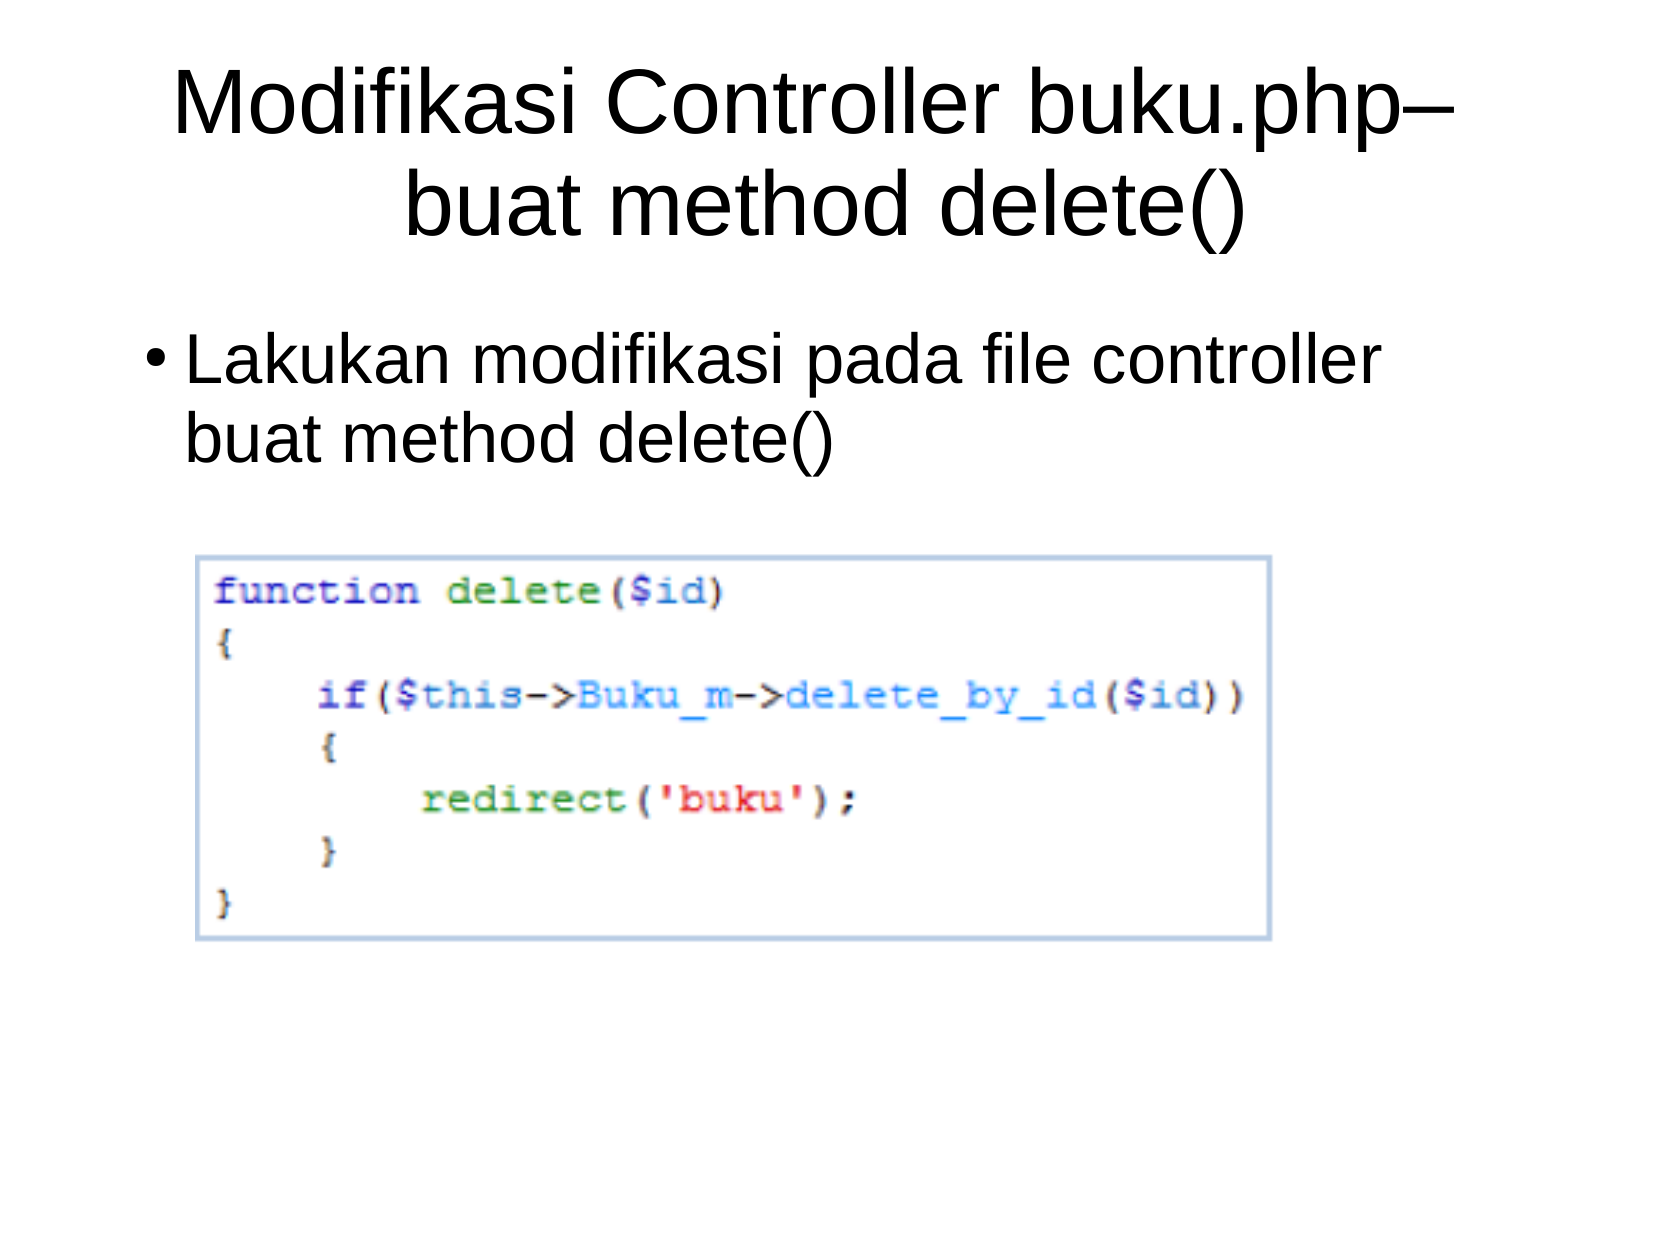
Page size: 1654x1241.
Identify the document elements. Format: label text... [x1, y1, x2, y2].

text_box Lakukan modifikasi pada file controller buat method delete() [129, 319, 1426, 481]
picture [195, 553, 1276, 946]
title Modifikasi Controller buku.php– buat method delete() [82, 49, 1571, 257]
